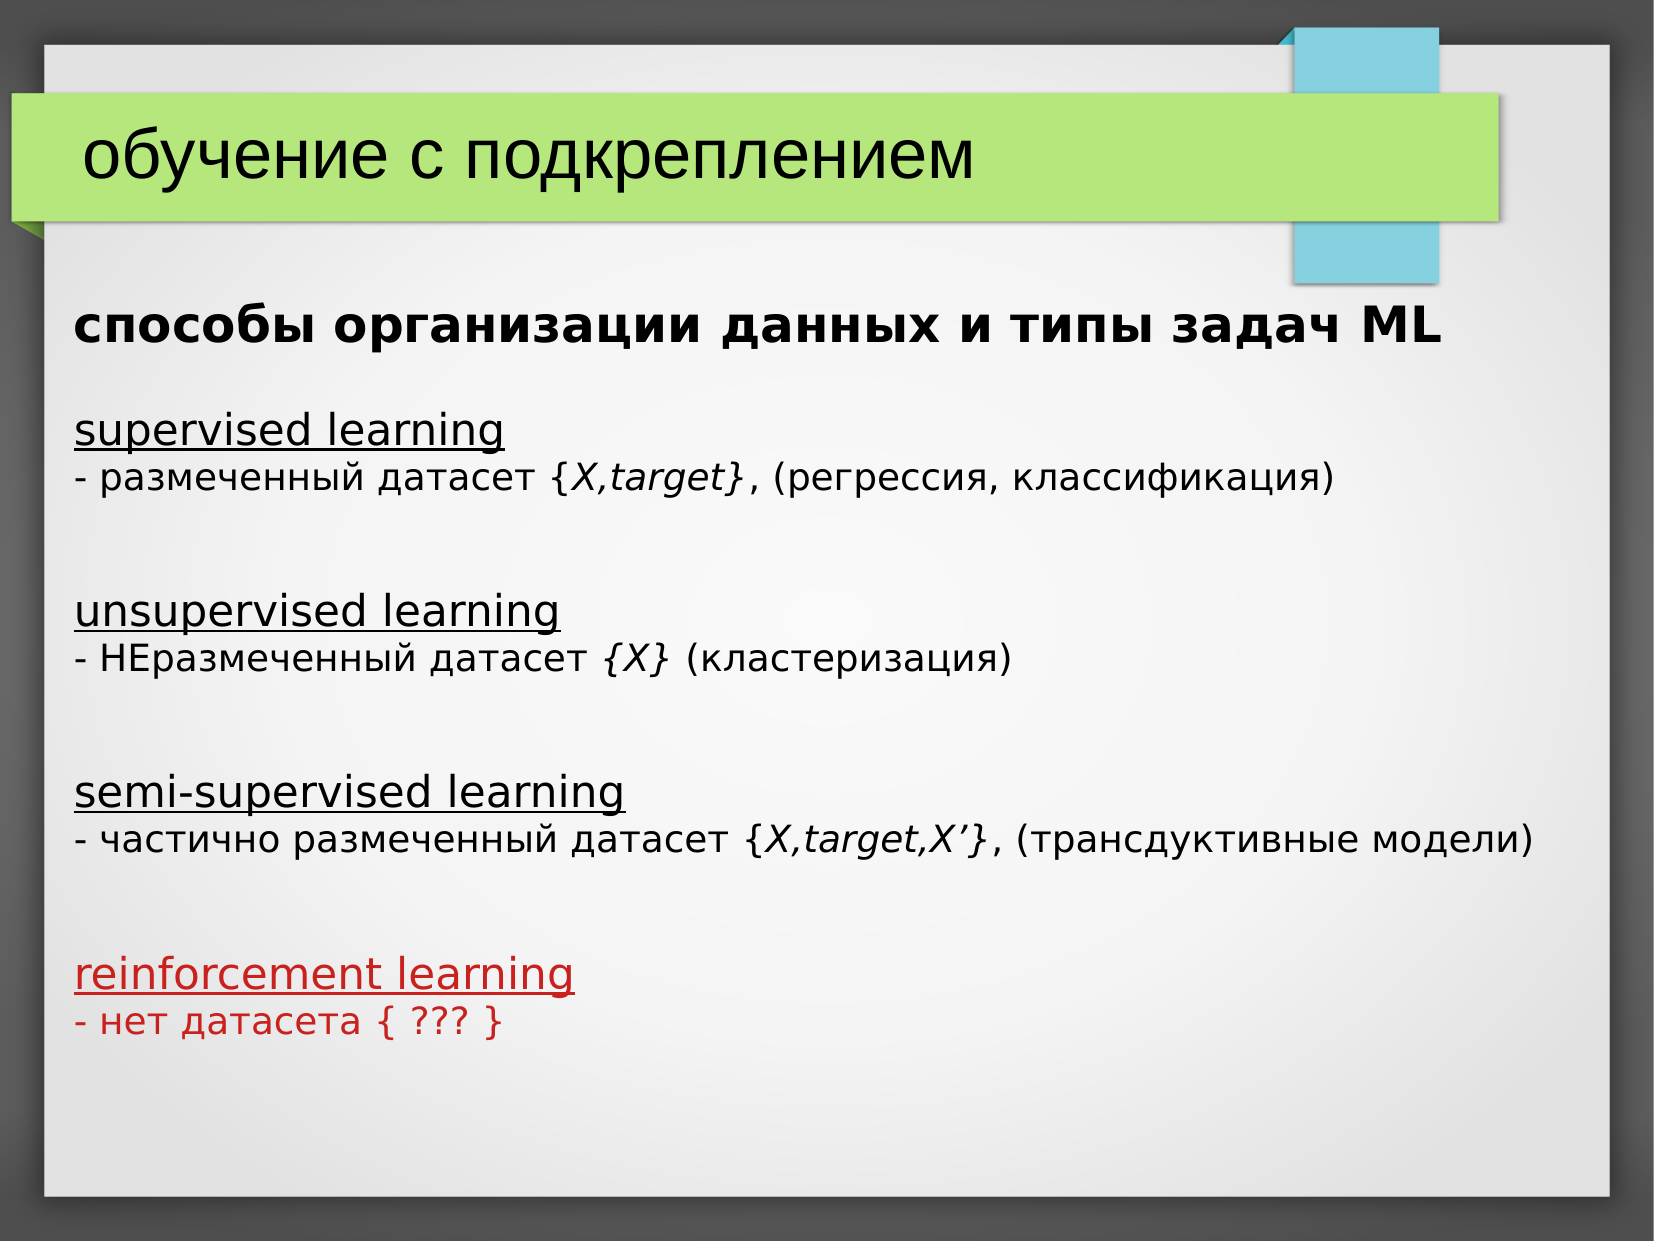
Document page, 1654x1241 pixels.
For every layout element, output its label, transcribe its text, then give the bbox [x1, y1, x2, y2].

title обучение с подкреплением [82, 94, 1264, 213]
picture [0, 0, 1654, 1241]
text_box способы организации данных и типы задач ML supervised learning - размеченный датасет {X,target}, (регрессия, классификация) unsupervised learning - НЕразмеченный датасет {X} (кластеризация) semi-supervised learning - частично размеченный датасет {X,target,X’}, (трансдуктивные модели) reinforcement learning - нет датасета { ??? } [59, 288, 1595, 1182]
